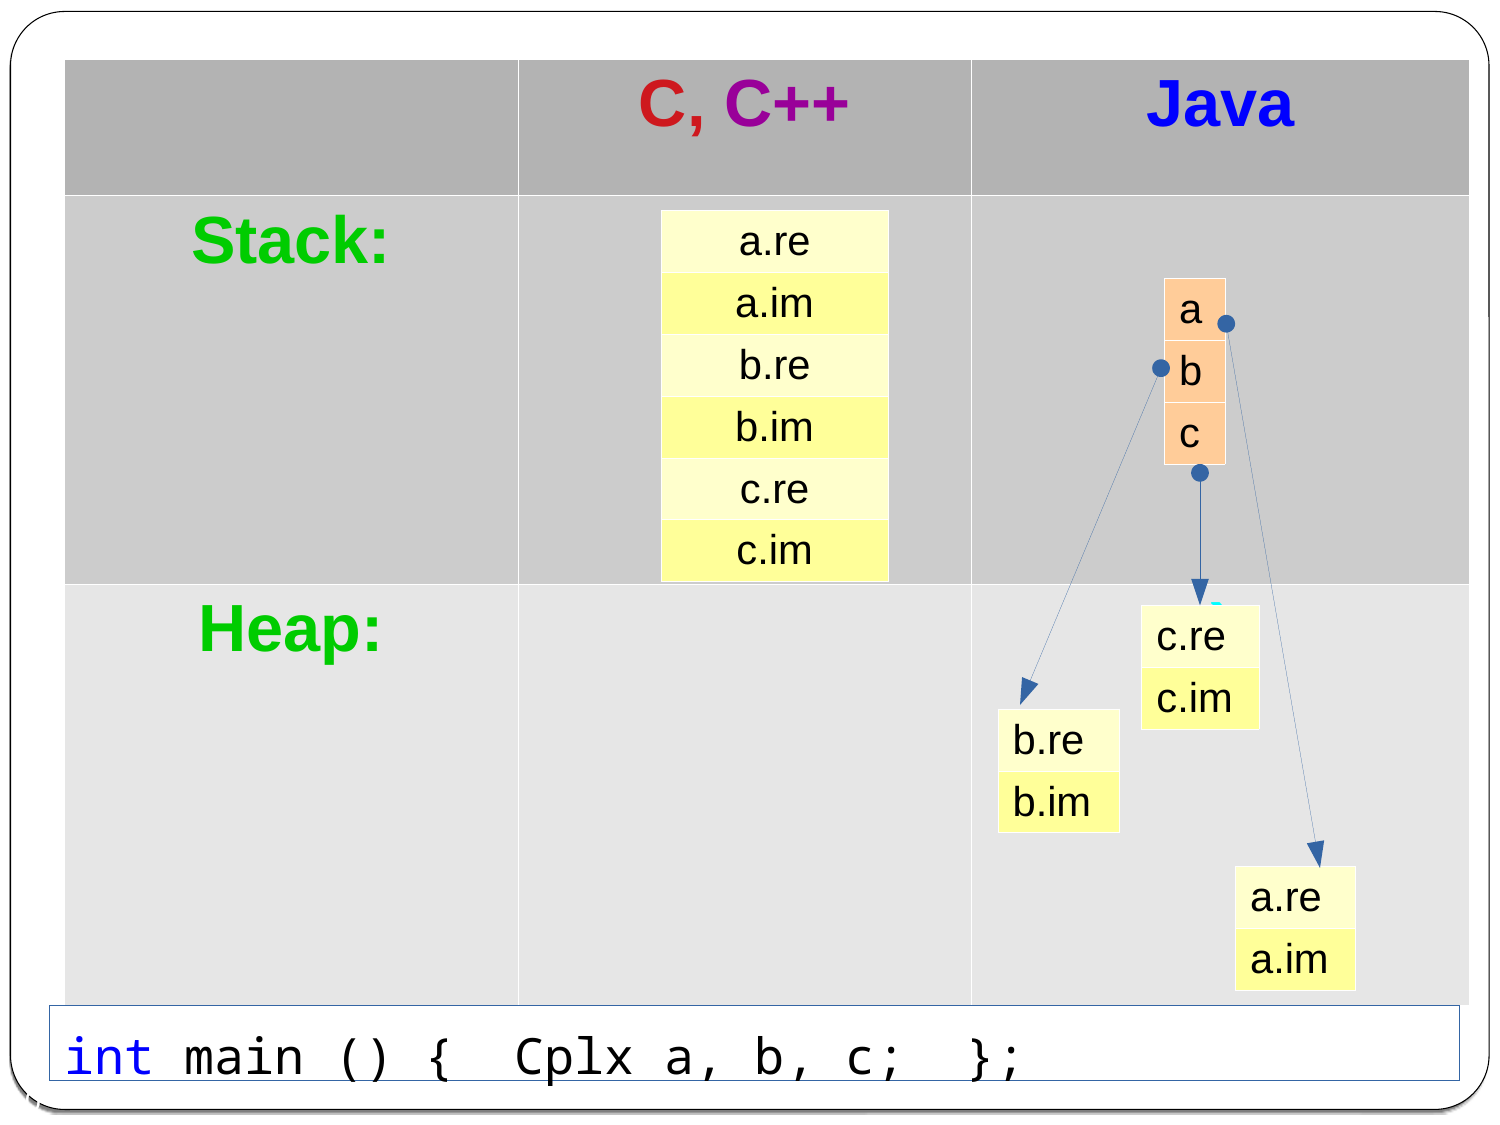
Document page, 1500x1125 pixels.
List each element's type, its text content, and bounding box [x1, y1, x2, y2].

table_cell [519, 196, 971, 584]
table_cell [519, 585, 971, 1005]
table_header a.re [662, 211, 888, 272]
table_cell [1201, 333, 1270, 584]
table_cell c.im [662, 520, 888, 581]
table_cell c.re [662, 459, 888, 519]
table_cell c.im [1142, 668, 1259, 729]
table_header c.re [1142, 606, 1259, 667]
list int main () { Cplx a, b, c; }; [49, 1005, 1460, 1081]
table_cell c [1165, 403, 1225, 464]
table_cell ` [972, 585, 1469, 1005]
table_cell a.im [1236, 929, 1355, 990]
table_header [65, 60, 518, 195]
table_header C, C++ [519, 60, 971, 195]
table_cell b [1165, 341, 1225, 402]
table_header a [1165, 279, 1225, 340]
table_cell Heap: [65, 585, 518, 1005]
table_cell Stack: [65, 196, 518, 584]
table_cell b.im [662, 397, 888, 458]
table_cell a.im [662, 273, 888, 334]
table_header b.re [999, 710, 1119, 771]
table_cell [972, 196, 1469, 584]
slide_number <number> [0, 1074, 50, 1125]
table_cell b.im [999, 772, 1119, 832]
table_cell b.re [662, 335, 888, 396]
table_header Java [972, 60, 1469, 195]
table_header a.re [1236, 867, 1355, 928]
table_cell [1072, 377, 1200, 584]
